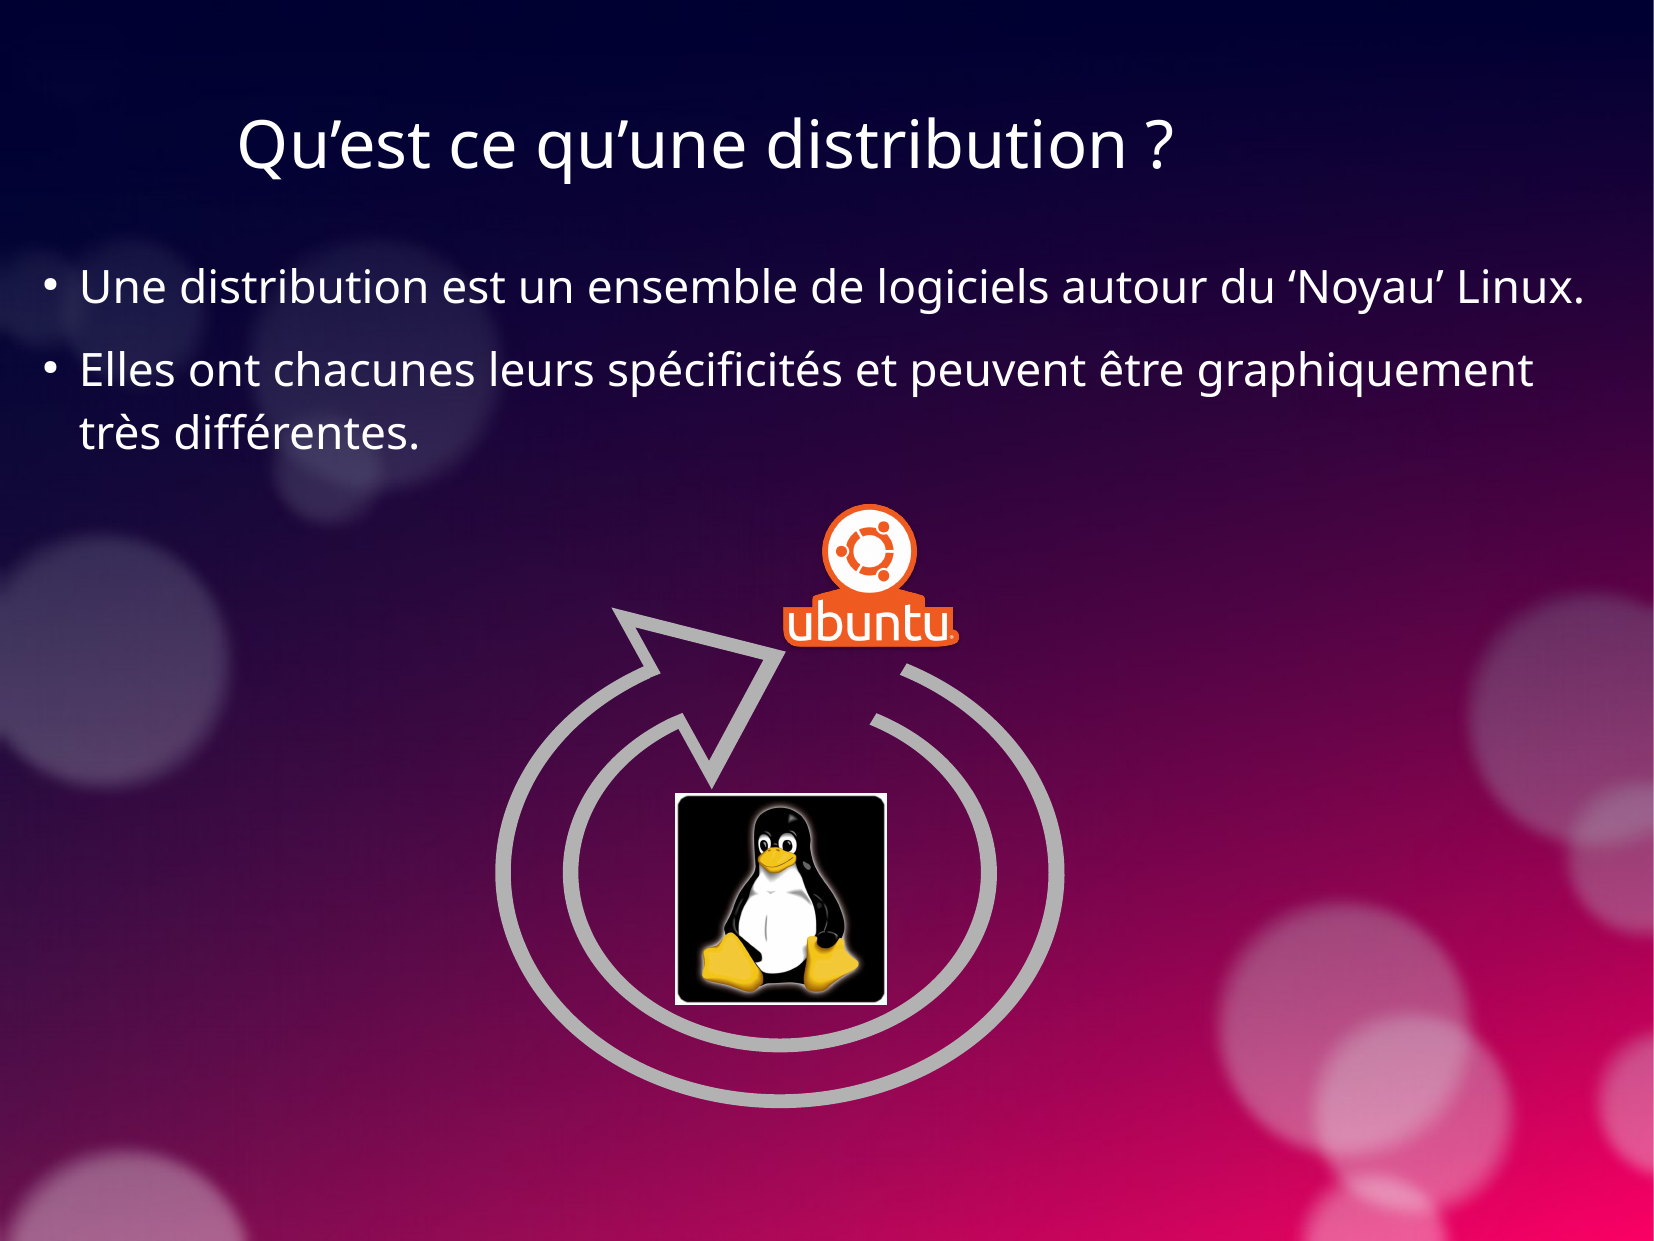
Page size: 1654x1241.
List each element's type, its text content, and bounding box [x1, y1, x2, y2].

picture [0, 0, 1654, 1241]
title Qu’est ce qu’une distribution ? [86, 32, 1576, 241]
list Une distribution est un ensemble de logiciels autour du ‘Noyau’ Linux. Elles ont chacunes leurs spécificités et peuvent être graphiquement très différentes. [30, 253, 1621, 466]
